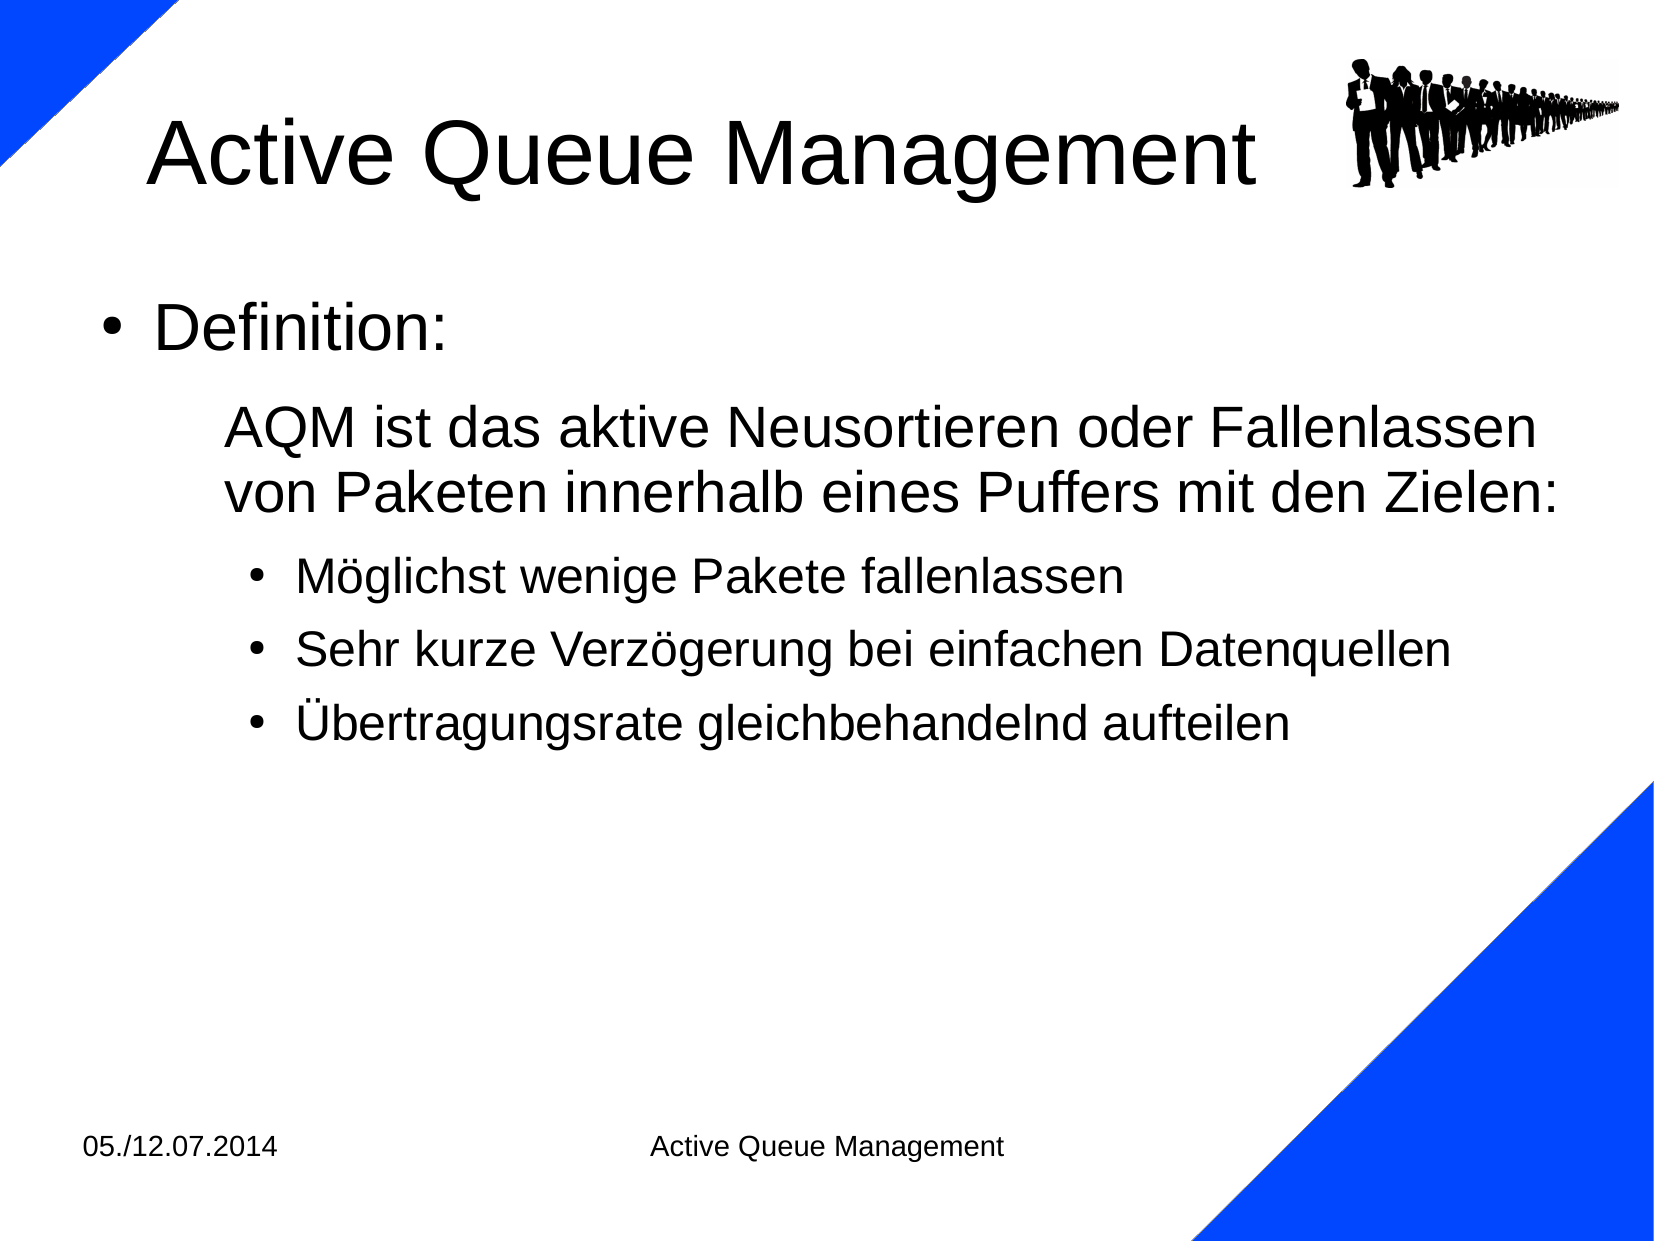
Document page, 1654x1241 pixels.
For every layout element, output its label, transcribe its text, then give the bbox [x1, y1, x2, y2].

picture [1346, 59, 1619, 188]
list Definition: AQM ist das aktive Neusortieren oder Fallenlassen von Paketen innerhalb eines Puffers mit den Zielen: Möglichst wenige Pakete fallenlassen Sehr kurze Verzögerung bei einfachen Datenquellen Übertragungsrate gleichbehandelnd aufteilen [82, 290, 1571, 1010]
title Active Queue Management [82, 49, 1323, 257]
